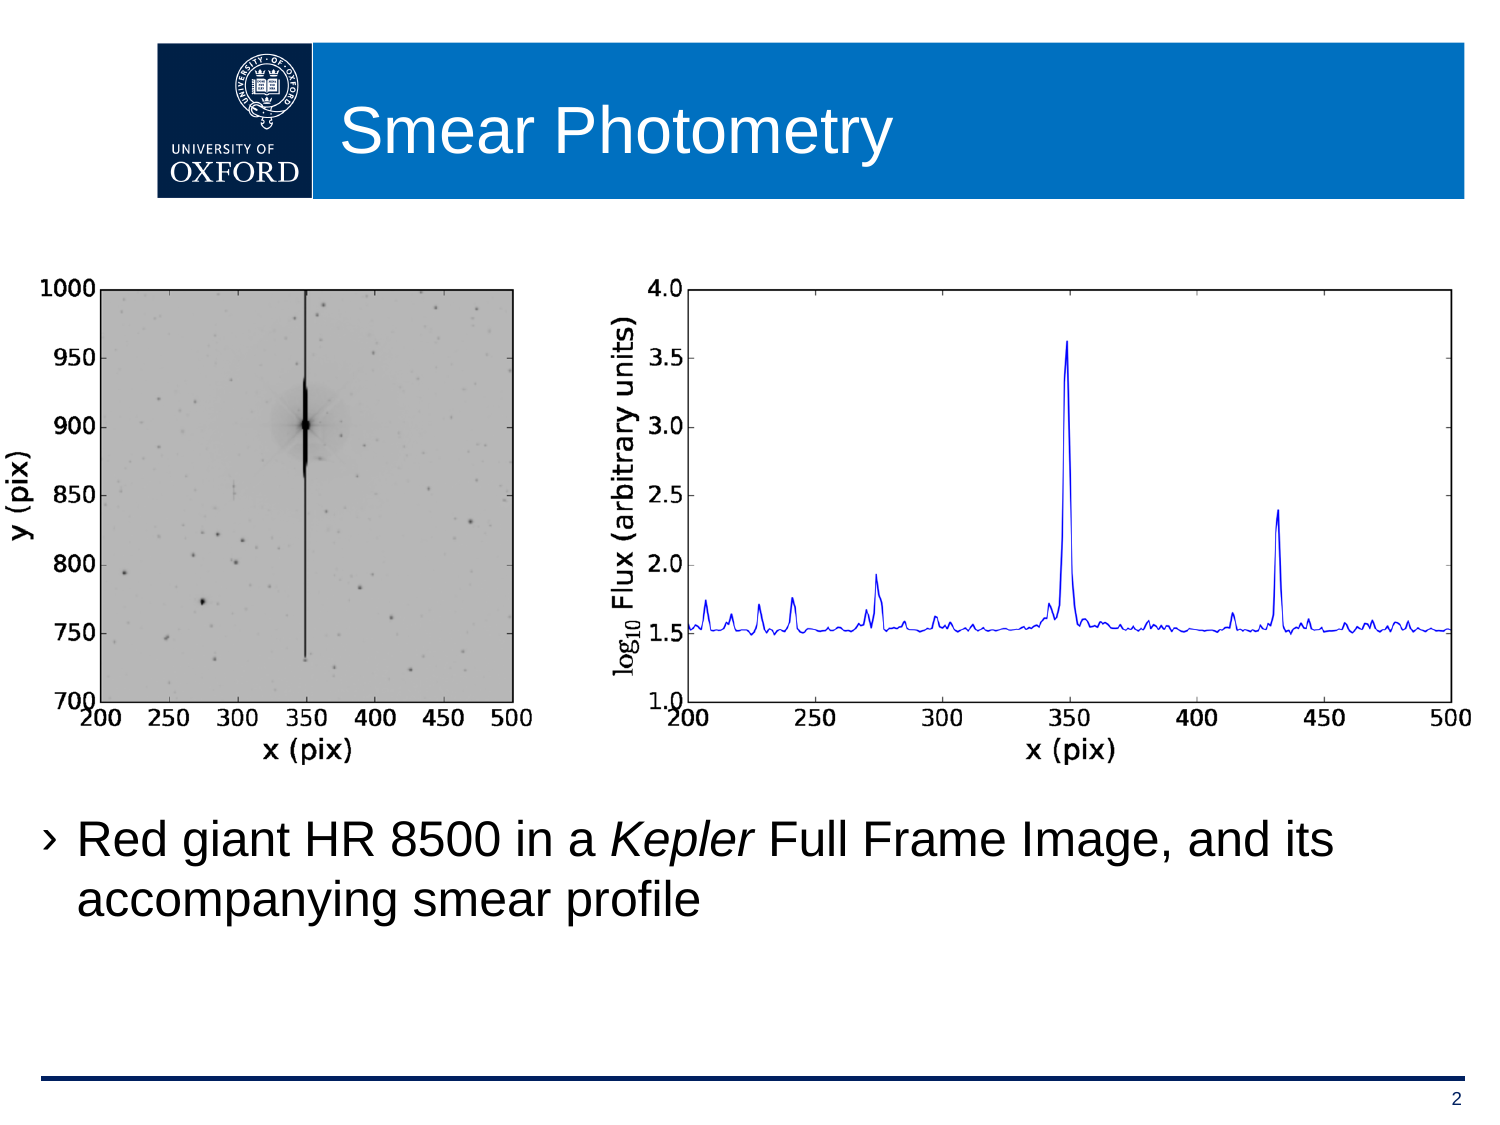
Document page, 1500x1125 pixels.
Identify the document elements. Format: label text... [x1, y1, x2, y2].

text_box Red giant HR 8500 in a Kepler Full Frame Image, and its accompanying smear profile [41, 798, 1463, 1059]
picture [156, 42, 313, 199]
picture [5, 278, 1471, 765]
text_box <number> [1421, 1080, 1462, 1116]
text_box Smear Photometry [324, 70, 1462, 174]
